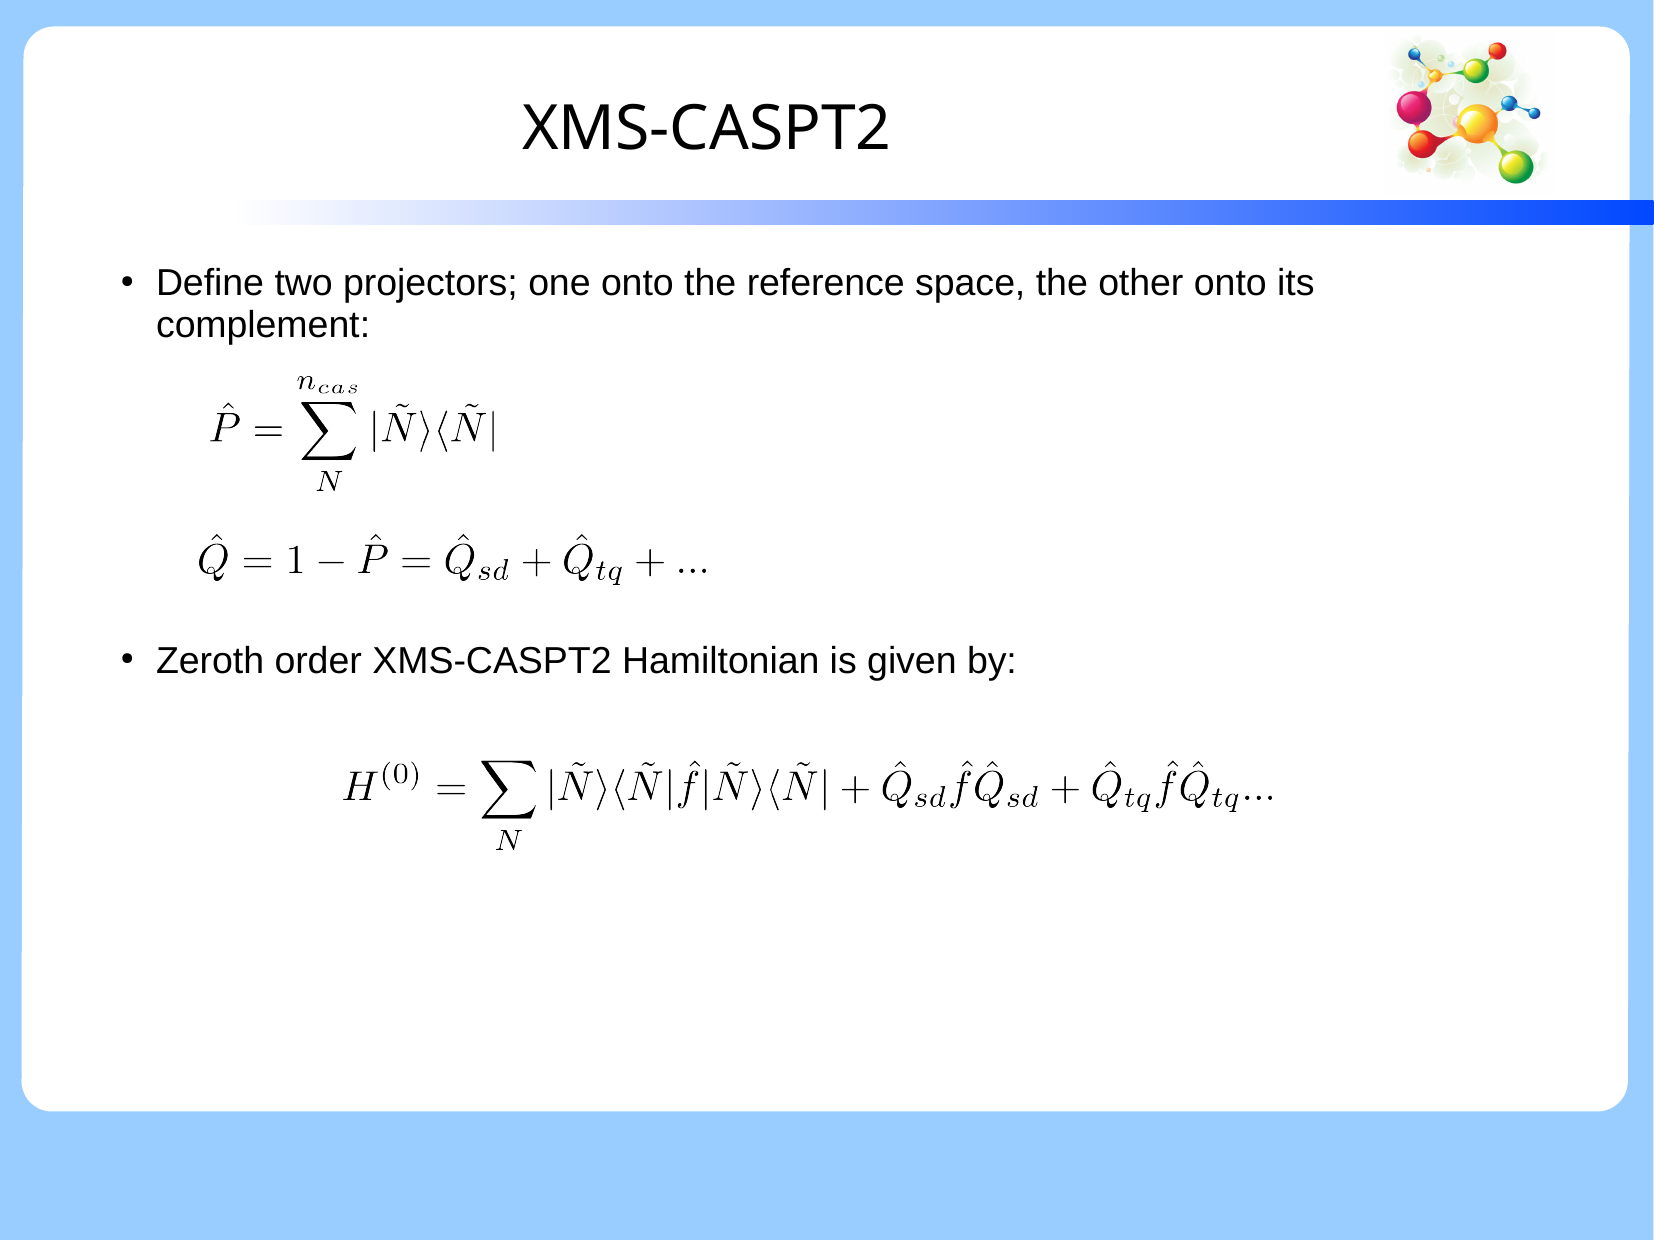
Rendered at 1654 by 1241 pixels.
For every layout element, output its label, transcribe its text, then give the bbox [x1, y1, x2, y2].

table_cell [873, 201, 877, 224]
picture [210, 376, 494, 491]
picture [343, 760, 1272, 850]
picture [1382, 29, 1556, 195]
text_box Define two projectors; one onto the reference space, the other onto its complement: Zeroth order XMS-CASPT2 Hamiltonian is given by: [105, 253, 1456, 941]
picture [199, 533, 706, 585]
table_cell [956, 201, 961, 224]
title XMS-CASPT2 [82, 49, 1332, 201]
